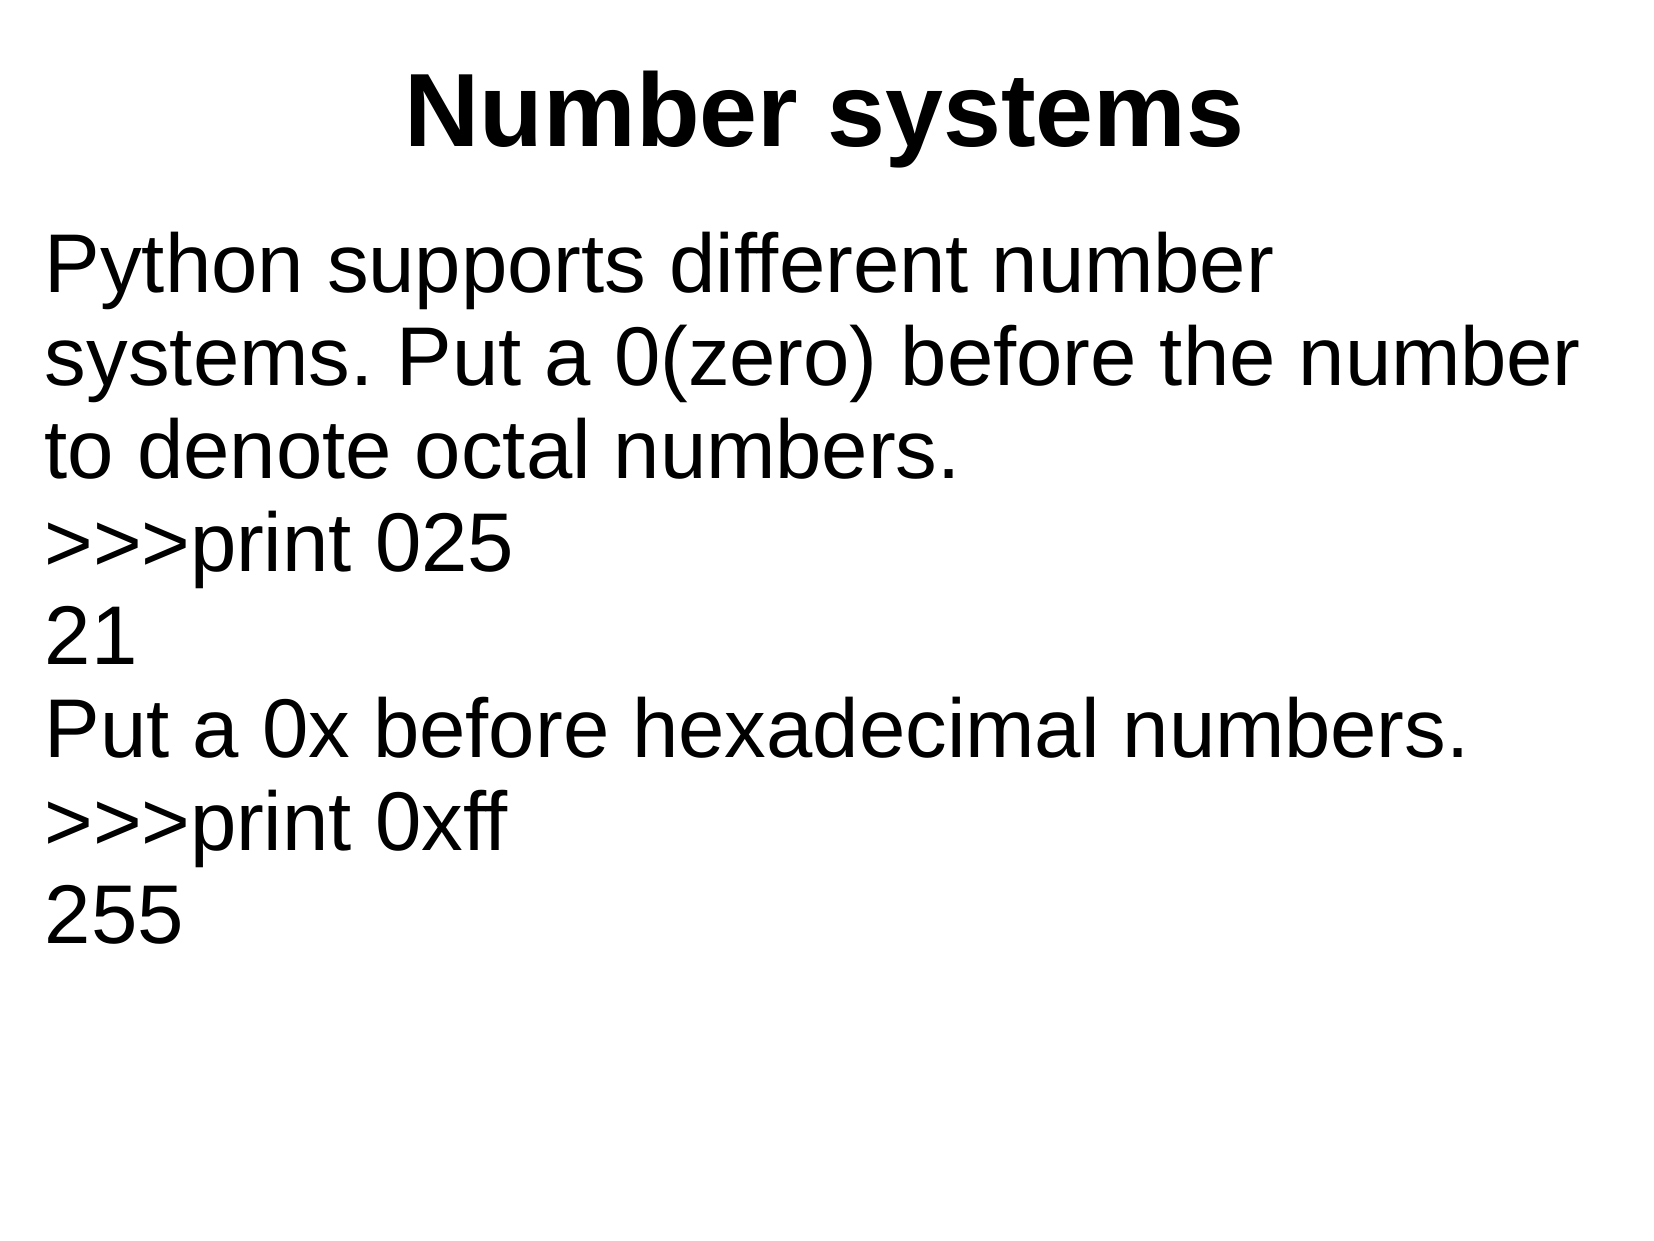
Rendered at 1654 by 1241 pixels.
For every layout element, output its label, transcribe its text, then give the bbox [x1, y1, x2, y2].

text_box Number systems [45, 45, 1606, 177]
text_box Python supports different number systems. Put a 0(zero) before the number to denote octal numbers. >>>print 025 21 Put a 0x before hexadecimal numbers. >>>print 0xff 255 [30, 210, 1606, 971]
